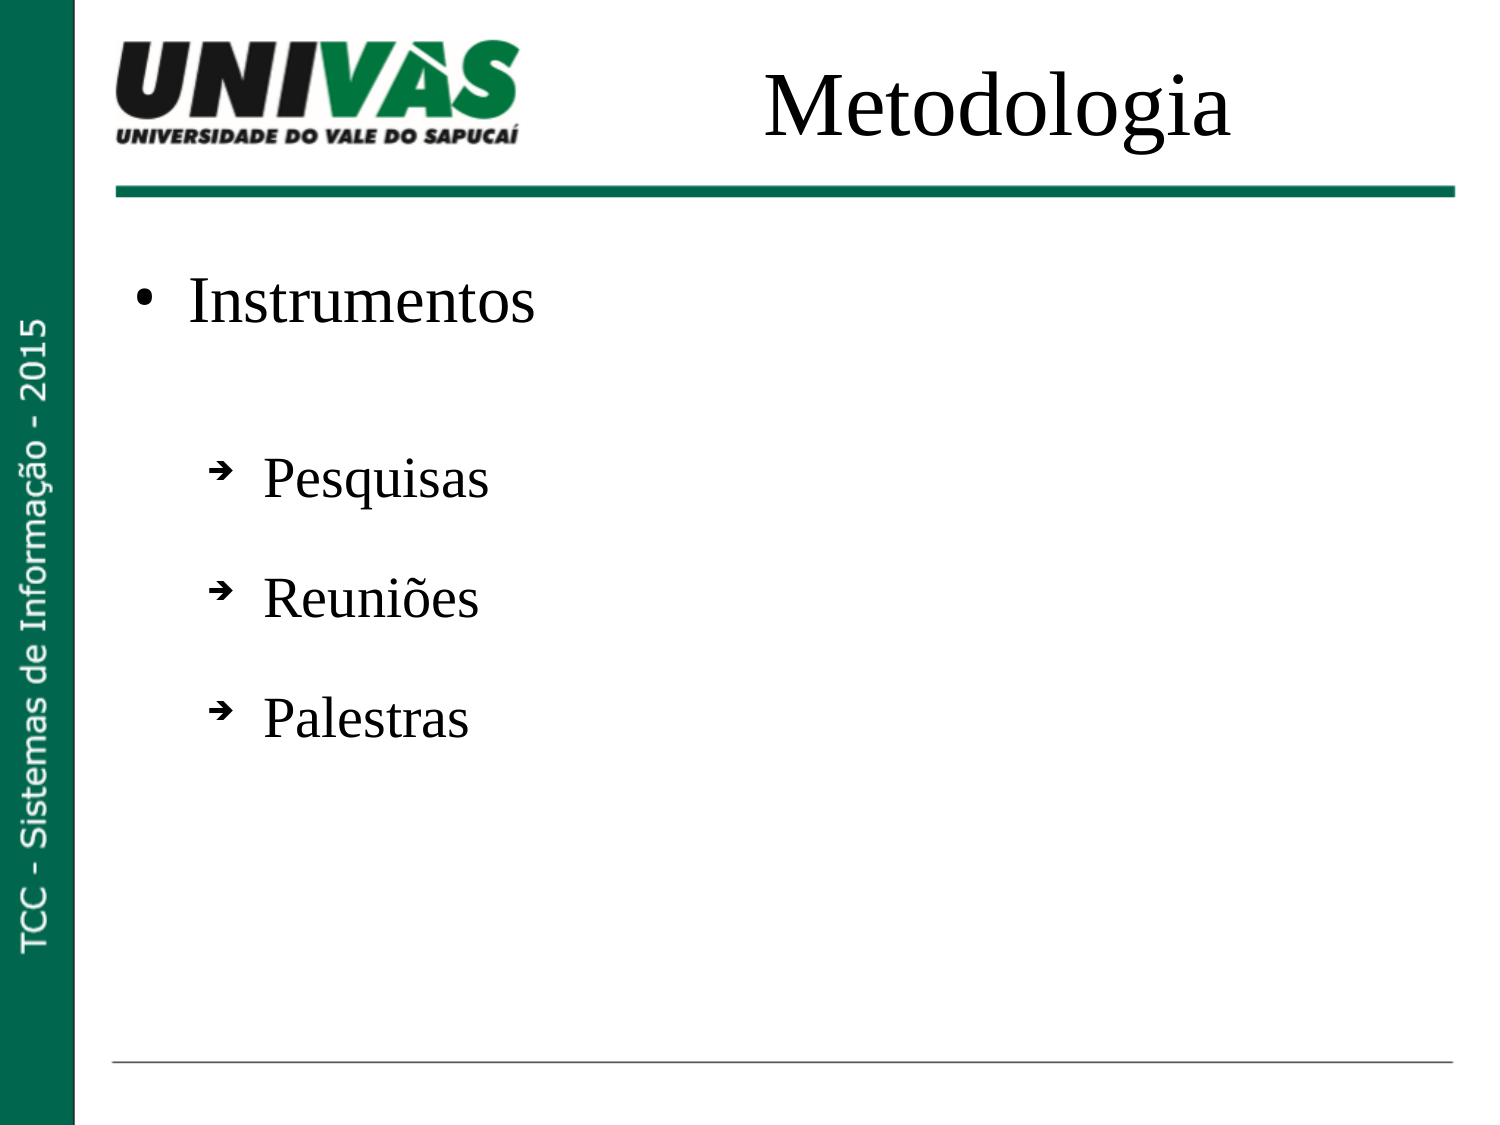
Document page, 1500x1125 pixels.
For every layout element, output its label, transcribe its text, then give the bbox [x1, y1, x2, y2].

title Metodologia [543, 23, 1454, 174]
text_box Instrumentos Pesquisas Reuniões Palestras [117, 208, 1453, 1046]
picture [0, 0, 1500, 1125]
